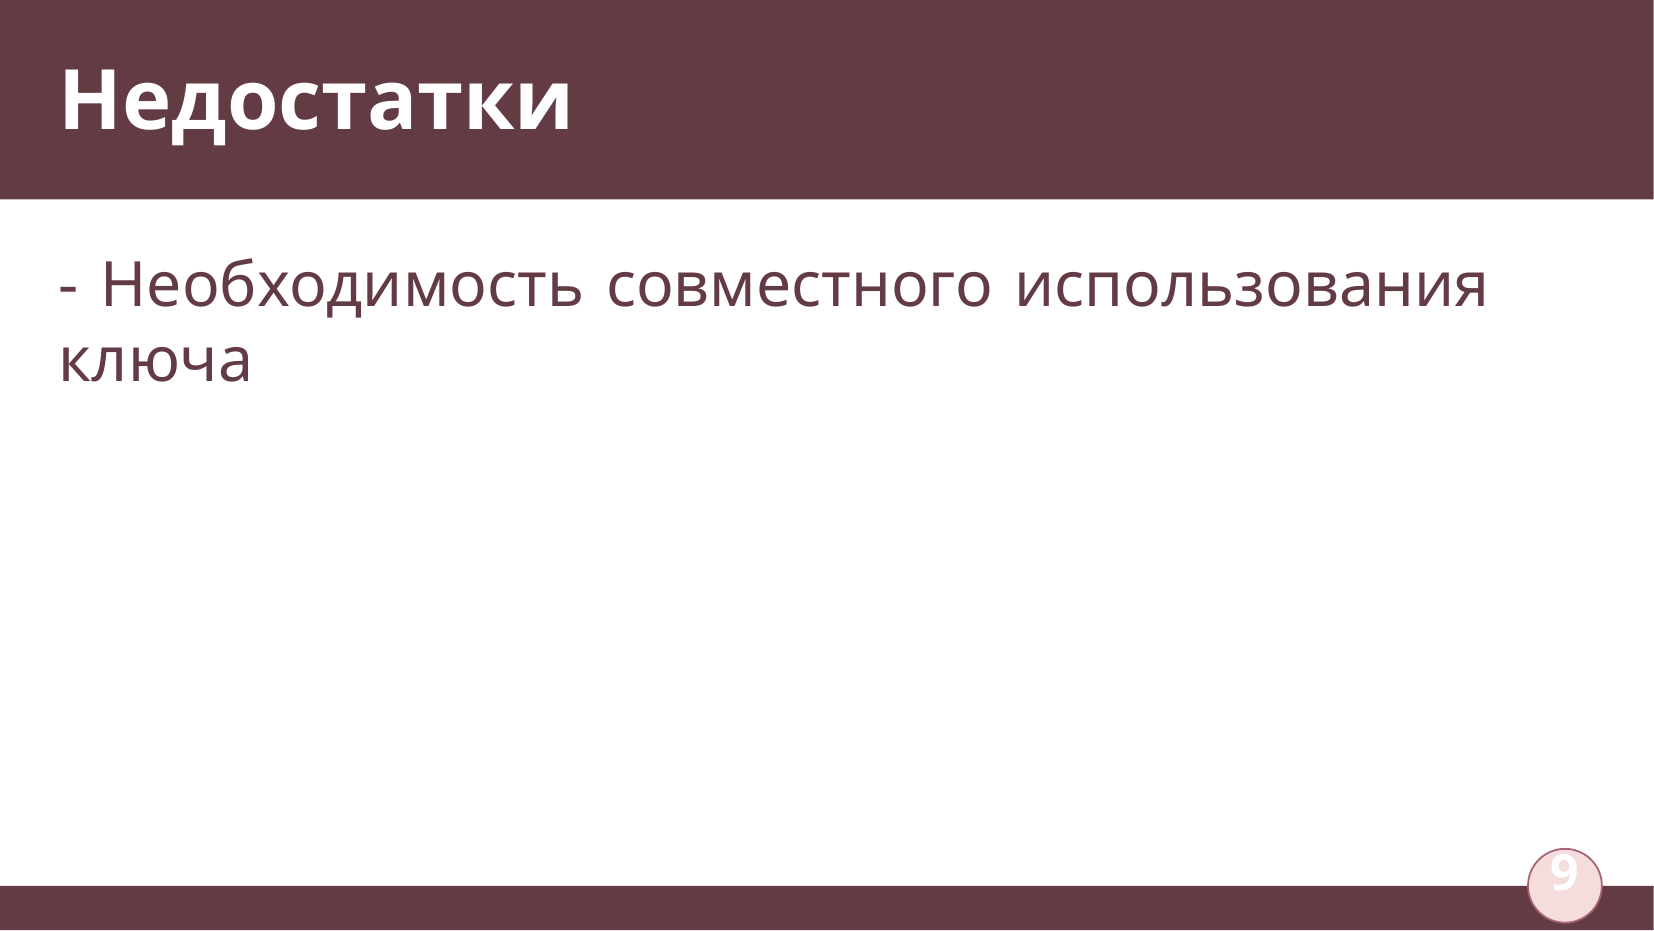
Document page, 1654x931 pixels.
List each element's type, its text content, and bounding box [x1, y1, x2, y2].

list - Необходимость совместного использования ключа [59, 243, 1595, 769]
title Недостатки [59, 37, 1595, 155]
